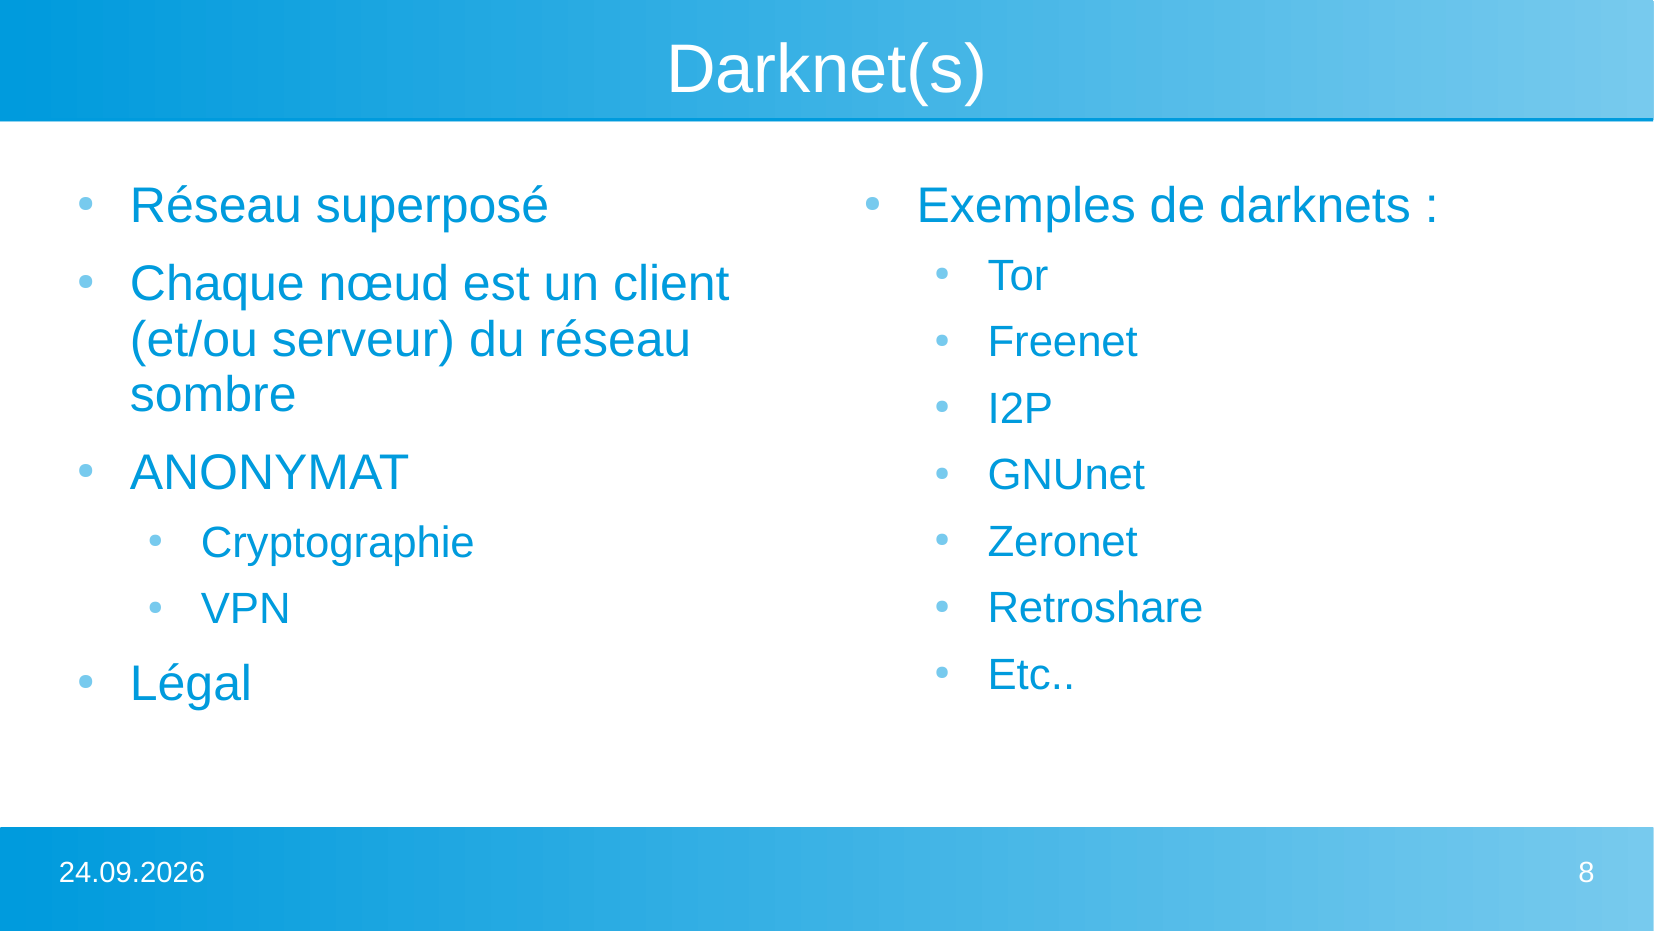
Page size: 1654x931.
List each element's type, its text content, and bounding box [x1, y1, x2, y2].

list Exemples de darknets : Tor Freenet I2P GNUnet Zeronet Retroshare Etc.. [845, 177, 1596, 768]
title Darknet(s) [59, 29, 1595, 108]
list Réseau superposé Chaque nœud est un client (et/ou serveur) du réseau sombre ANONYMAT Cryptographie VPN Légal [59, 177, 809, 768]
